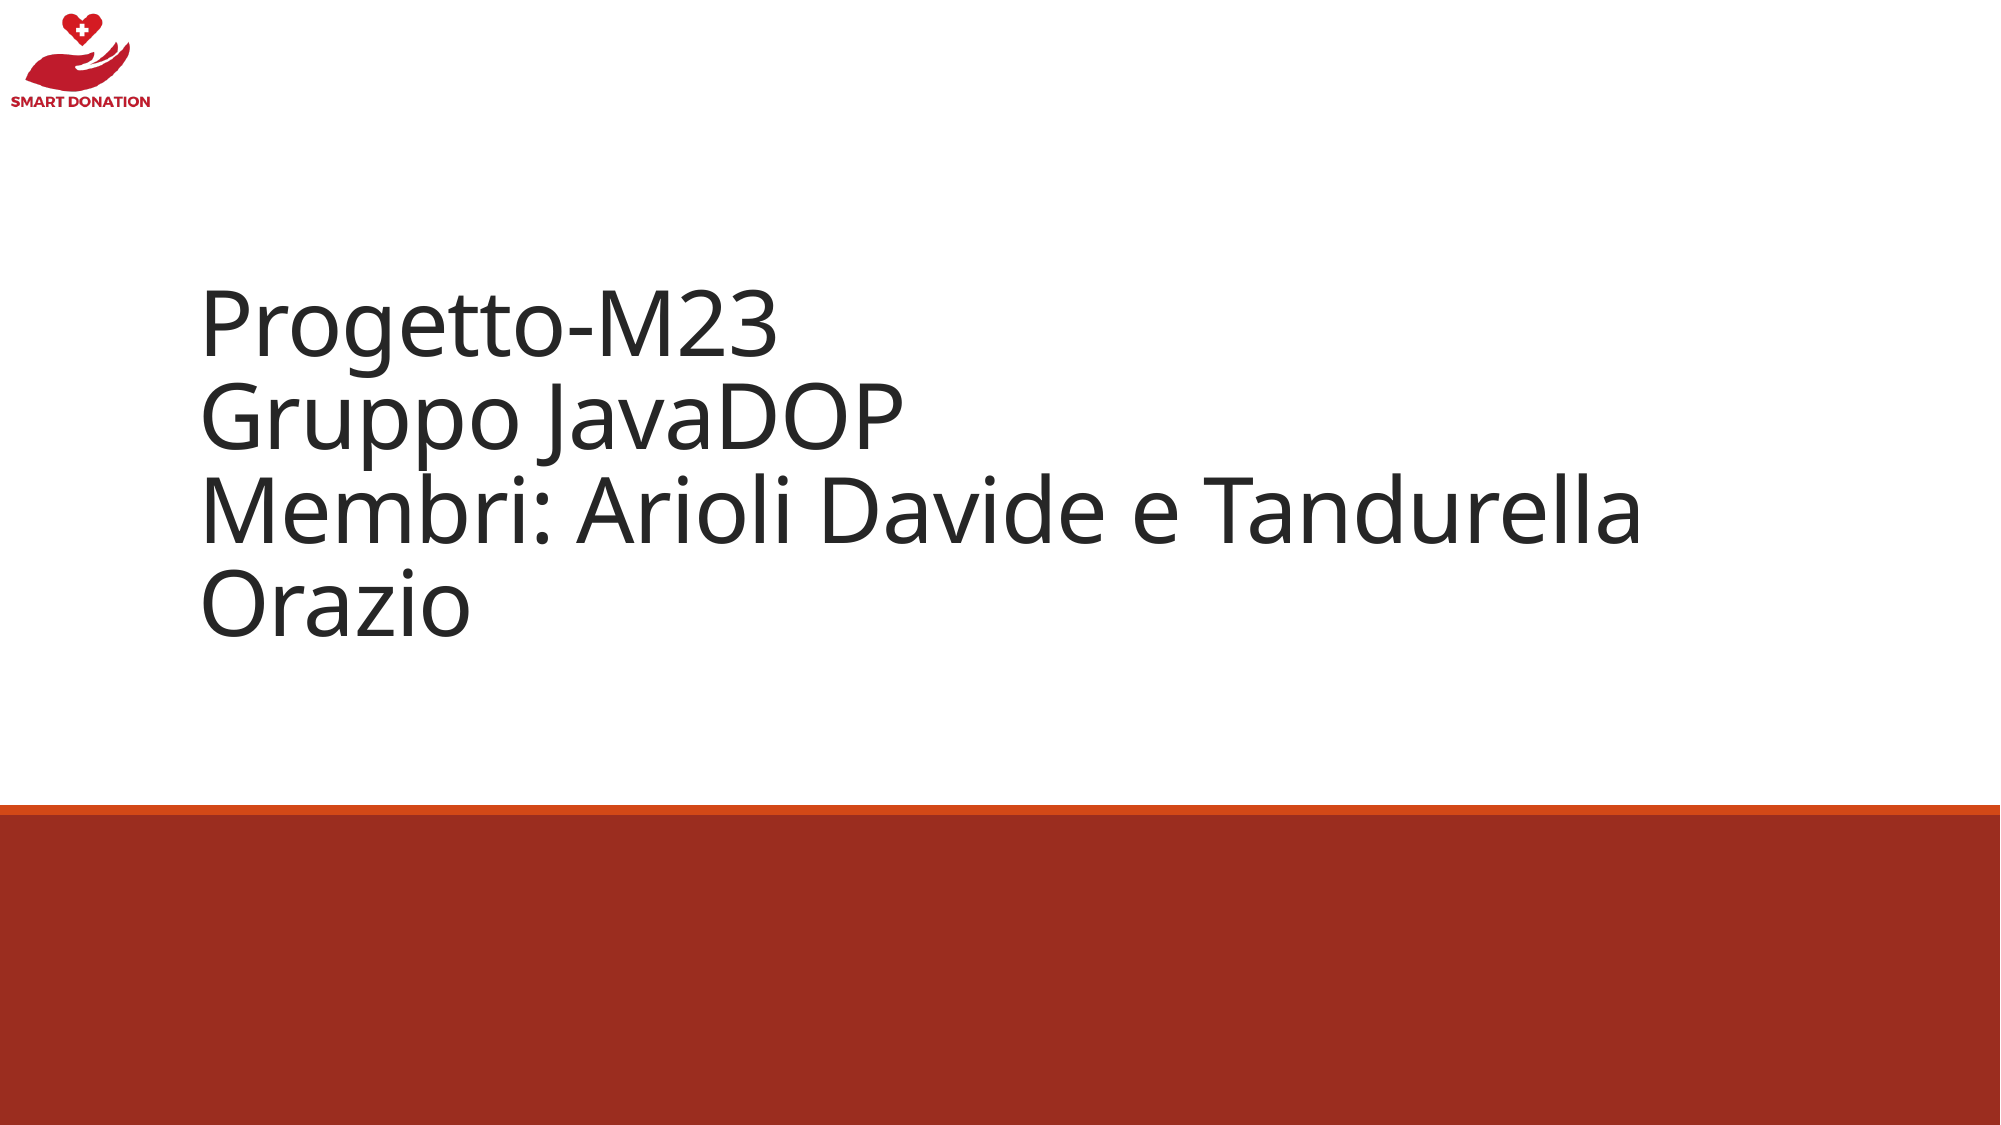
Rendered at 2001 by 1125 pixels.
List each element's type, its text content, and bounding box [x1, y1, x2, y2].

text_box [0, 0, 2000, 1125]
picture [2, 2, 157, 121]
title Progetto-M23 Gruppo JavaDOP Membri: Arioli Davide e Tandurella Orazio [183, 228, 1834, 805]
